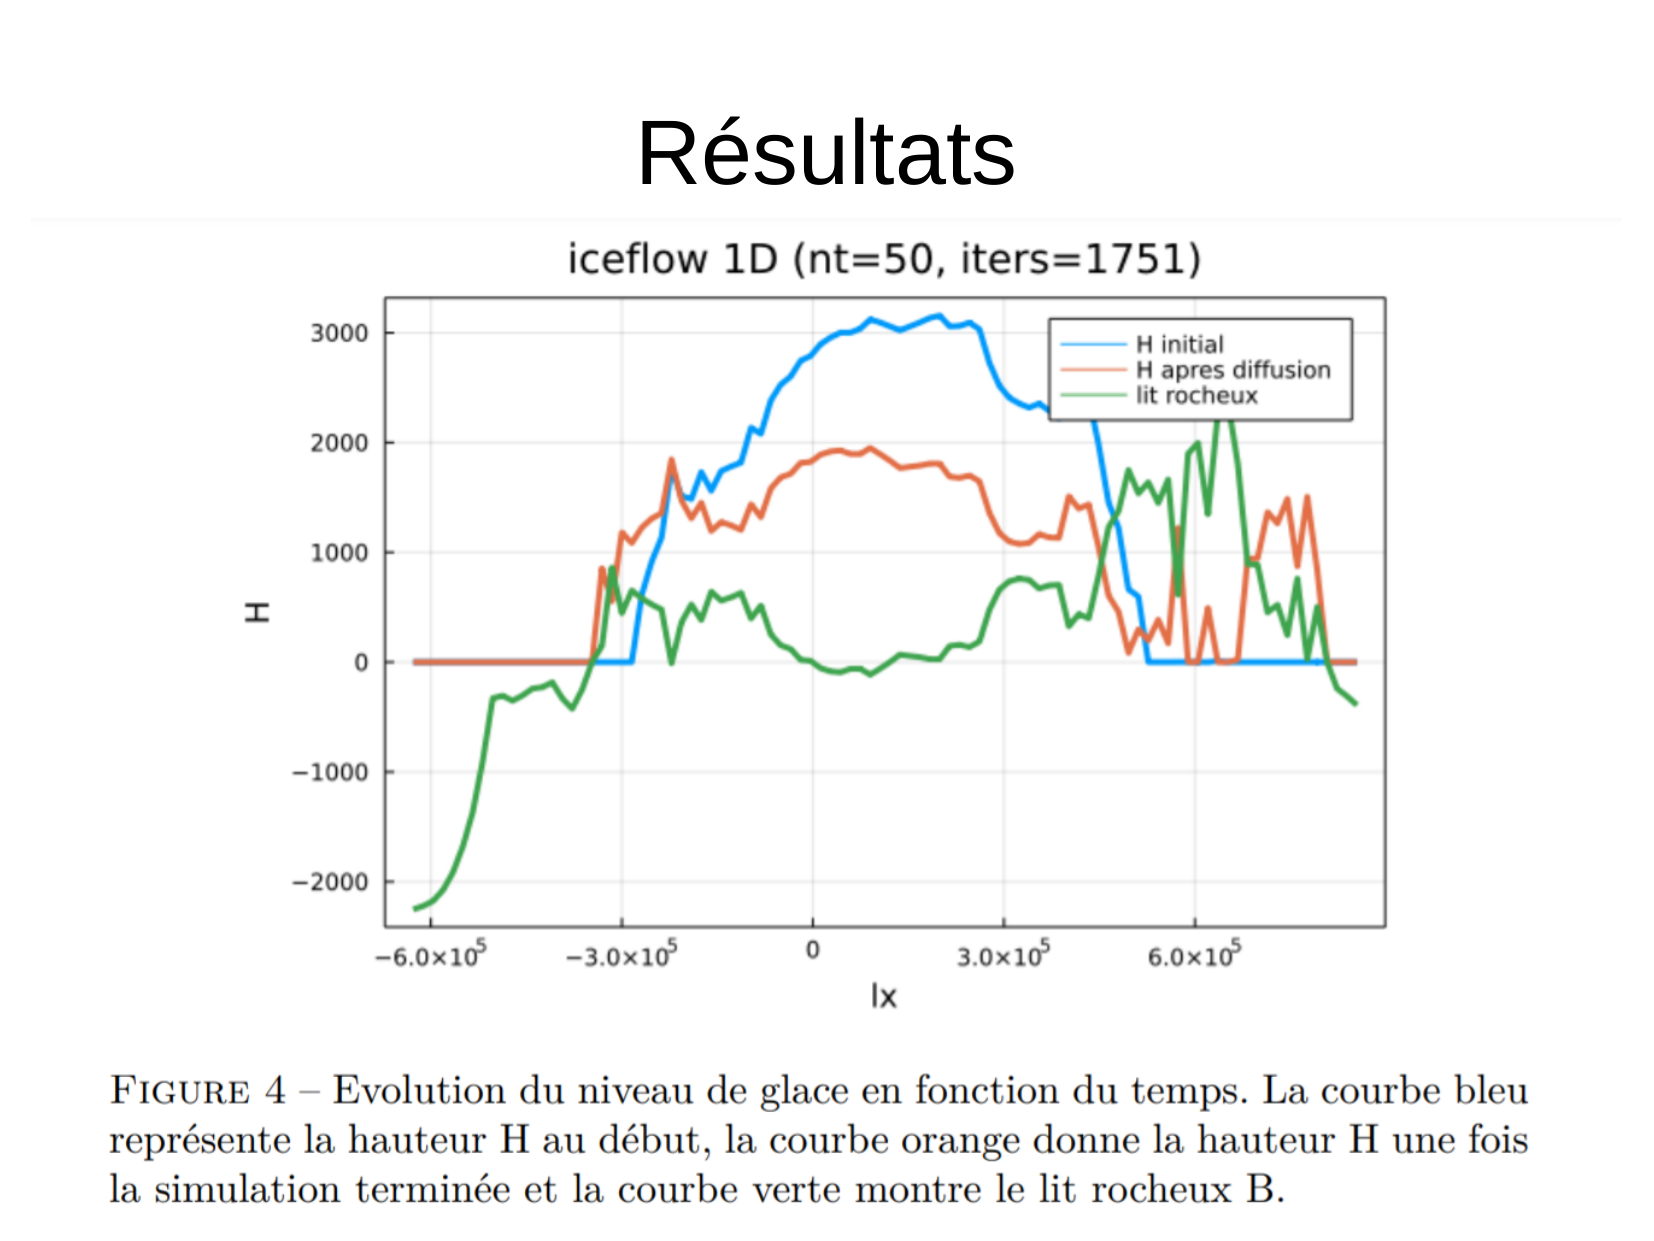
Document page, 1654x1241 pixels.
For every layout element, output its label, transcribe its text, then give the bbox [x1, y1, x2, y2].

title Résultats [82, 49, 1571, 218]
picture [31, 218, 1622, 1231]
